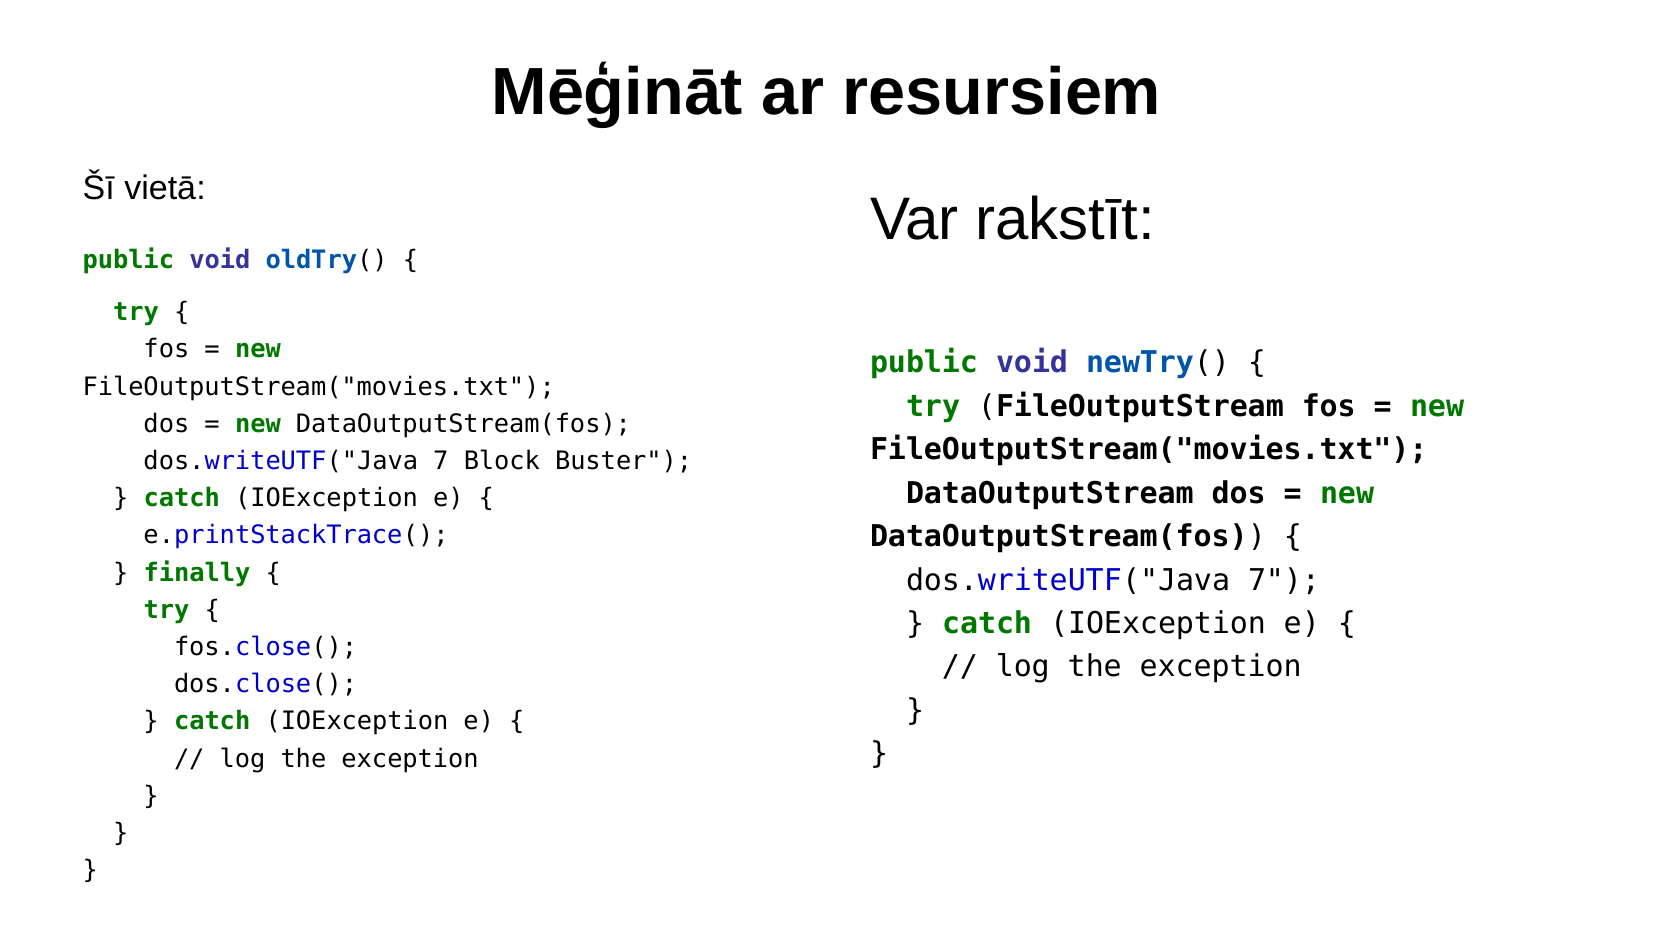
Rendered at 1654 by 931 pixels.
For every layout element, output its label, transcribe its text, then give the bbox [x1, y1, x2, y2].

title Mēģināt ar resursiem [82, 37, 1571, 147]
list Var rakstīt: public void newTry() { try (FileOutputStream fos = new FileOutputStream("movies.txt"); DataOutputStream dos = new DataOutputStream(fos)) { dos.writeUTF("Java 7"); } catch (IOException e) { // log the exception } } [870, 168, 1606, 889]
list Šī vietā: public void oldTry() { try { fos = new FileOutputStream("movies.txt"); dos = new DataOutputStream(fos); dos.writeUTF("Java 7 Block Buster"); } catch (IOException e) { e.printStackTrace(); } finally { try { fos.close(); dos.close(); } catch (IOException e) { // log the exception } } } [82, 168, 751, 889]
